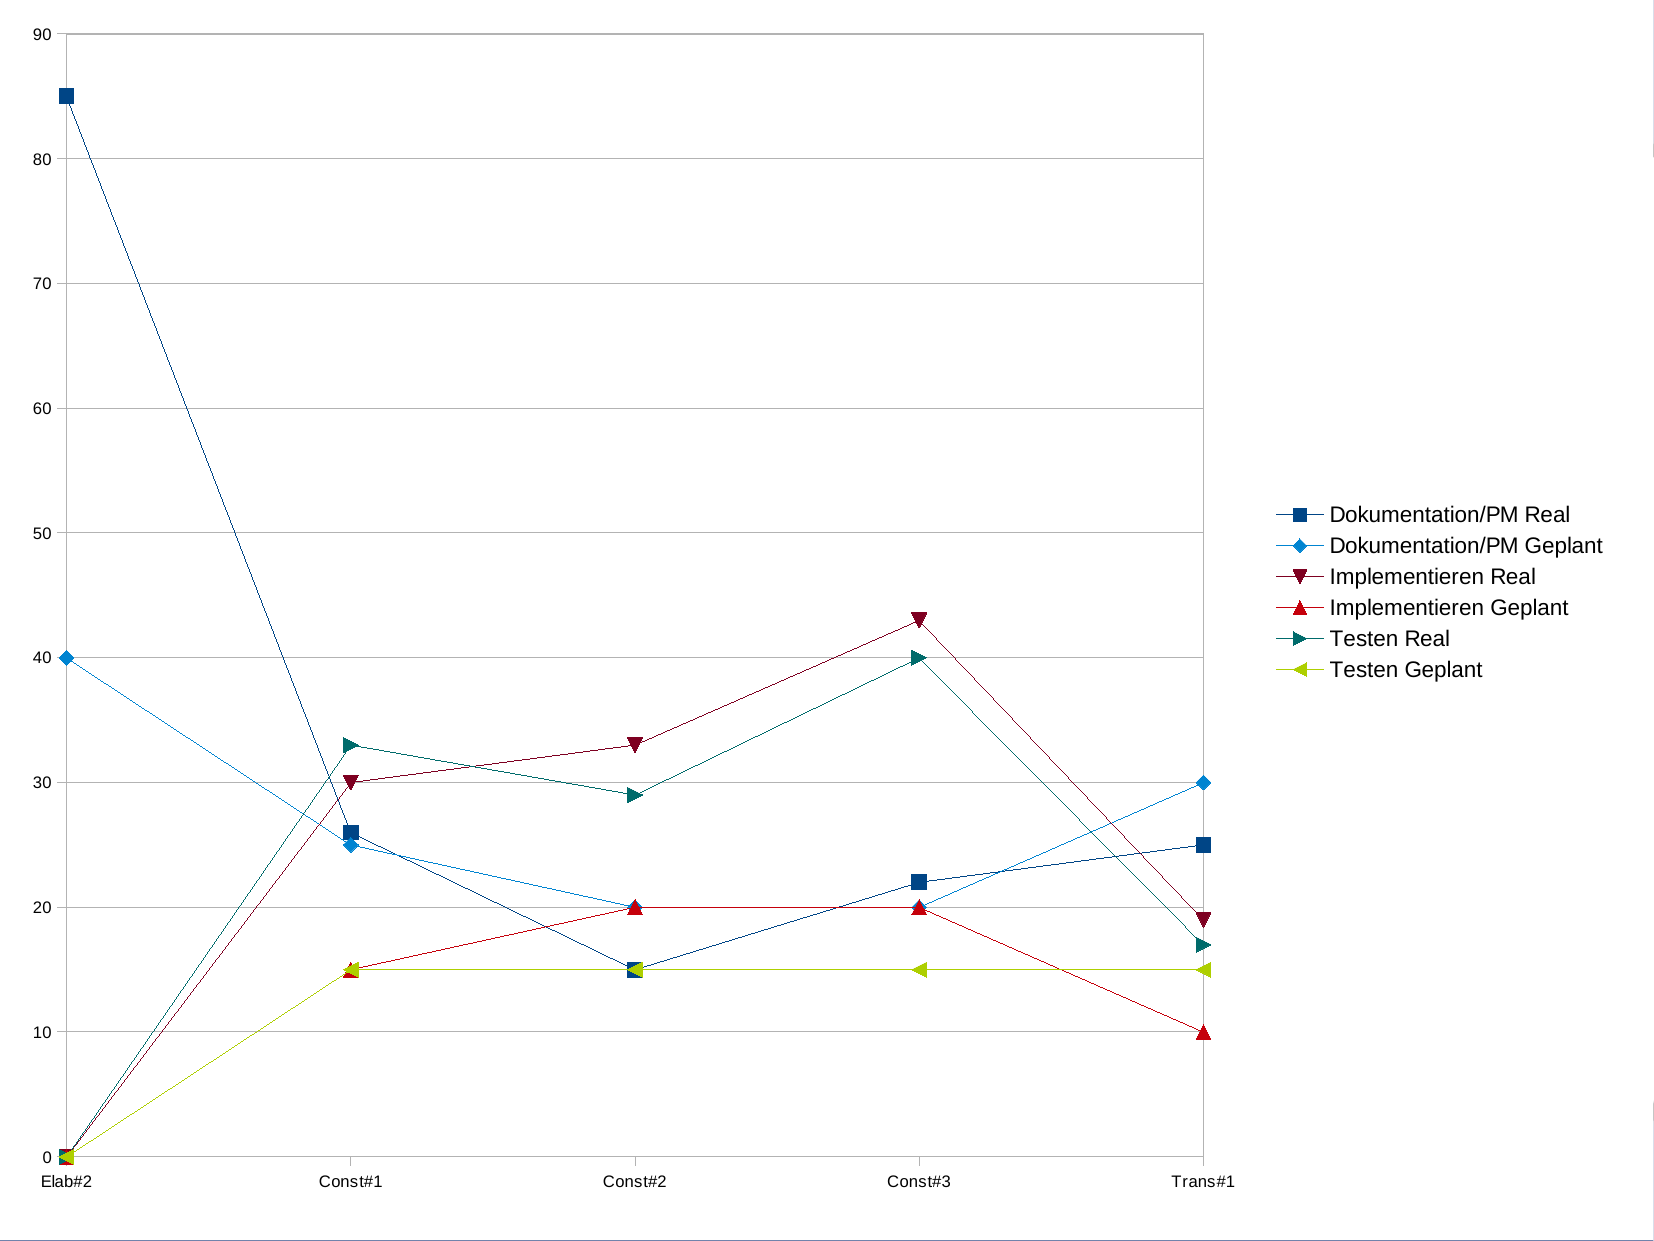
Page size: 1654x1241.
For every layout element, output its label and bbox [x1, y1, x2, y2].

chart [0, 0, 1654, 1241]
